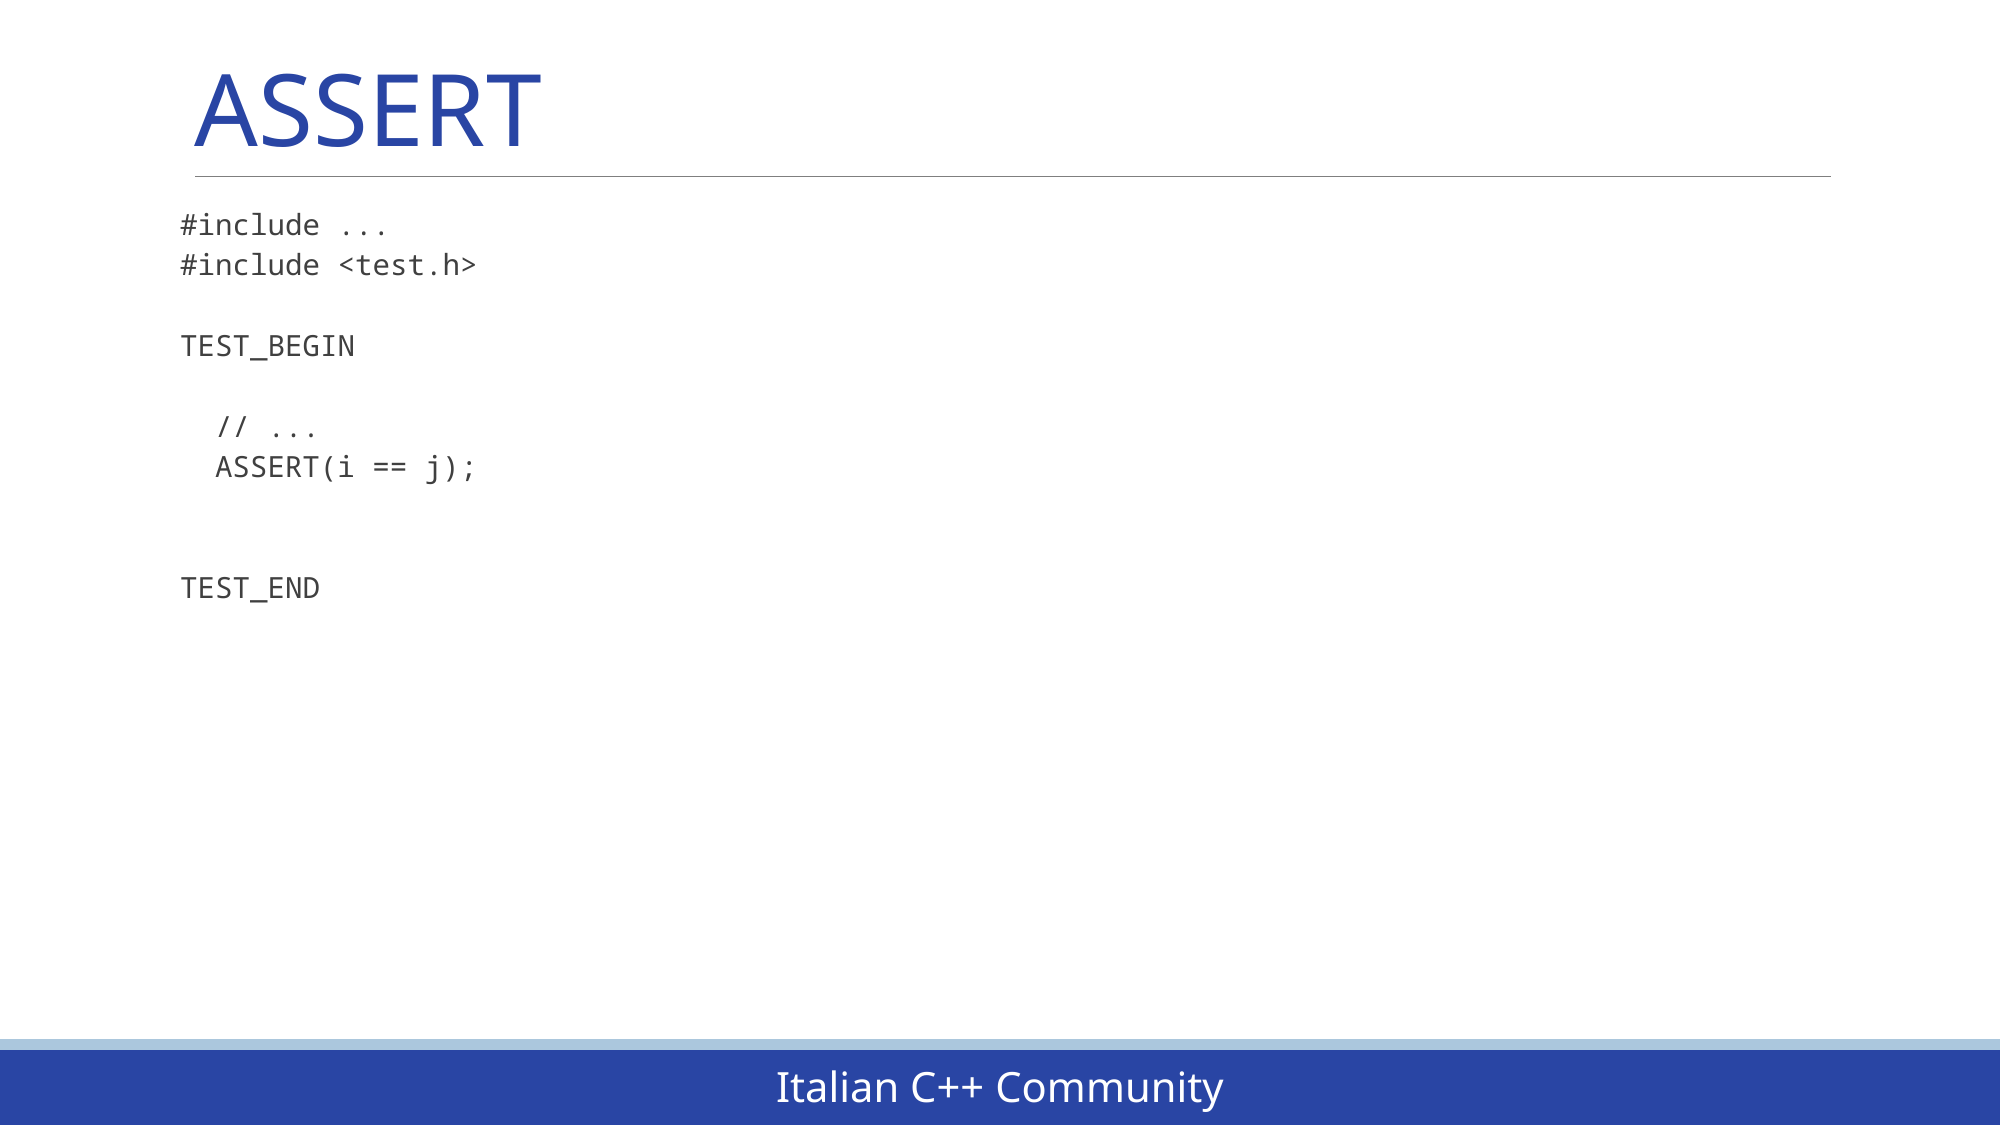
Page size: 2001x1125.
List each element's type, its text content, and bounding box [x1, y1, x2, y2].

list #include ... #include <test.h> TEST_BEGIN // ... ASSERT(i == j); TEST_END [179, 202, 1830, 1011]
title ASSERT [179, 2, 1830, 175]
